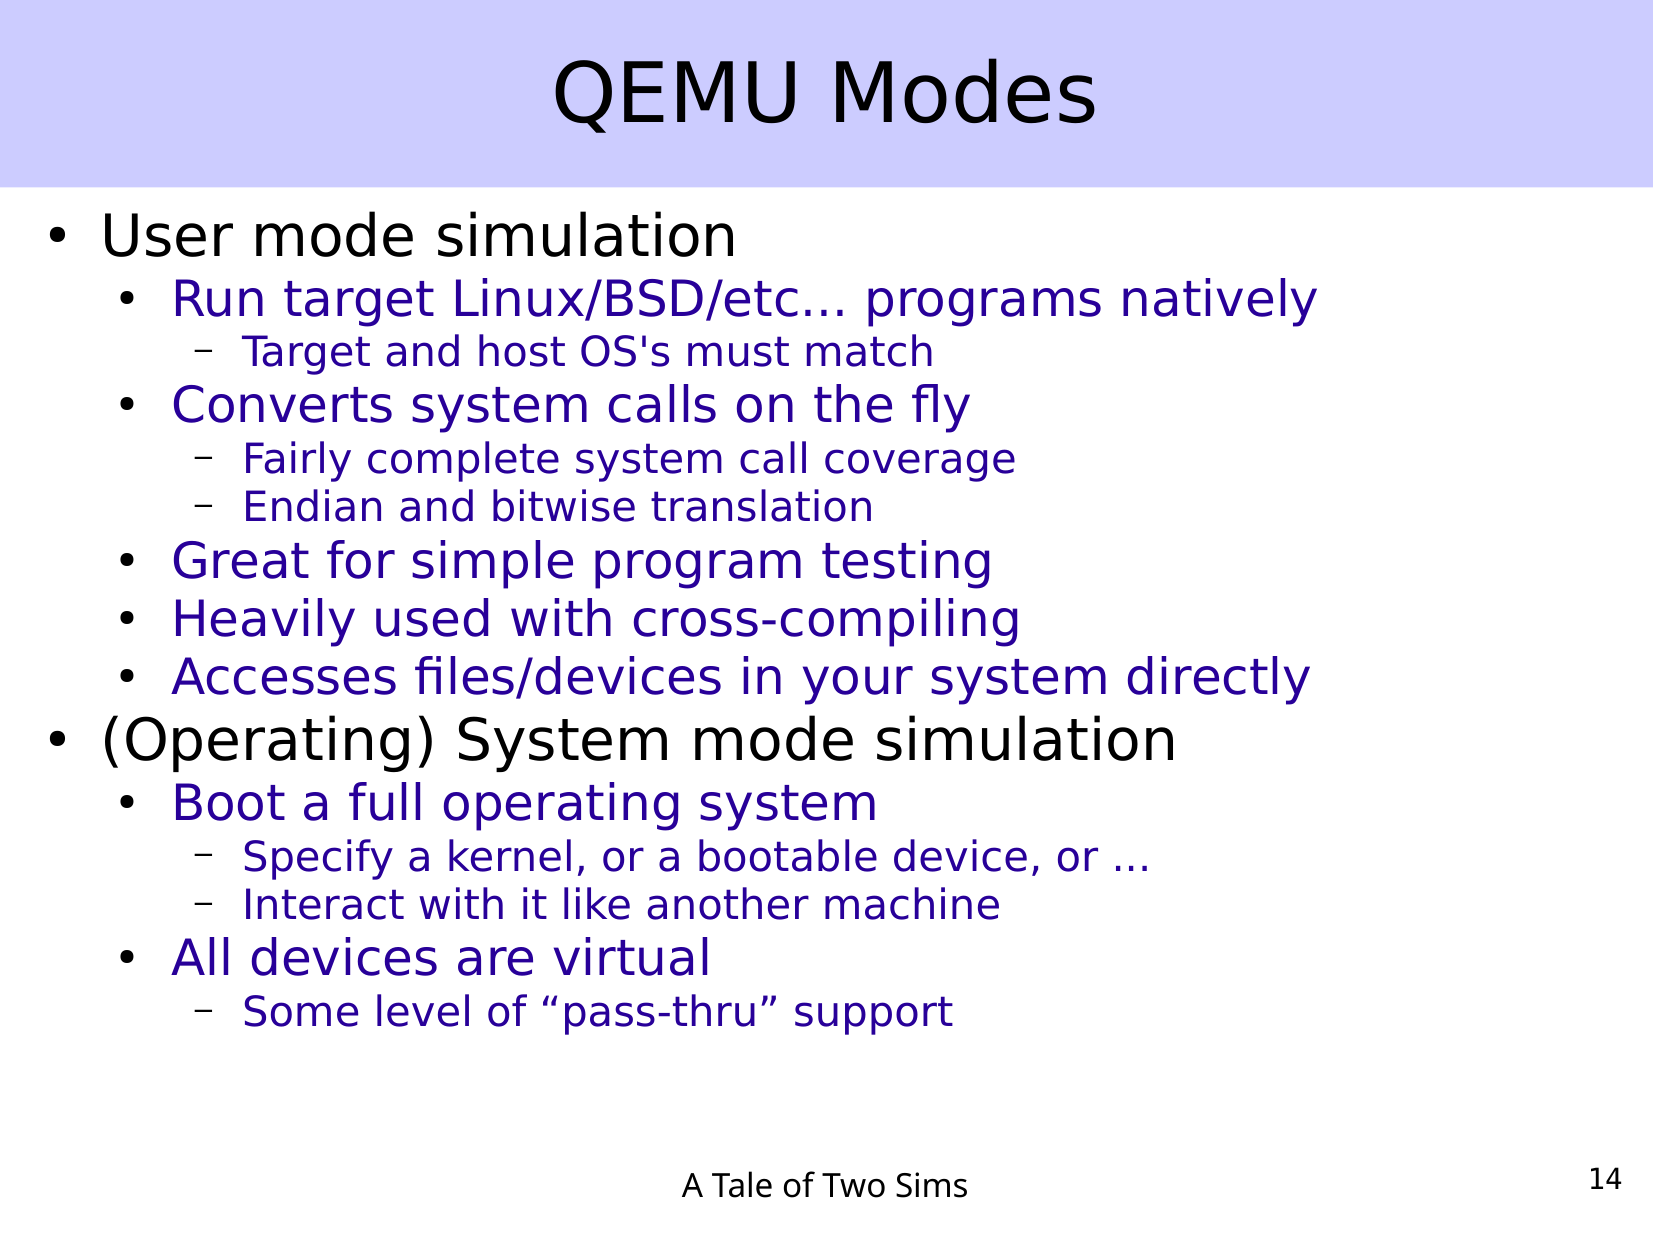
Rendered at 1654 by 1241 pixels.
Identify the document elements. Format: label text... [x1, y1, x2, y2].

title QEMU Modes [0, 0, 1651, 188]
list User mode simulation Run target Linux/BSD/etc... programs natively Target and host OS's must match Converts system calls on the fly Fairly complete system call coverage Endian and bitwise translation Great for simple program testing Heavily used with cross-compiling Accesses files/devices in your system directly (Operating) System mode simulation Boot a full operating system Specify a kernel, or a bootable device, or ... Interact with it like another machine All devices are virtual Some level of “pass-thru” support [29, 201, 1620, 1151]
